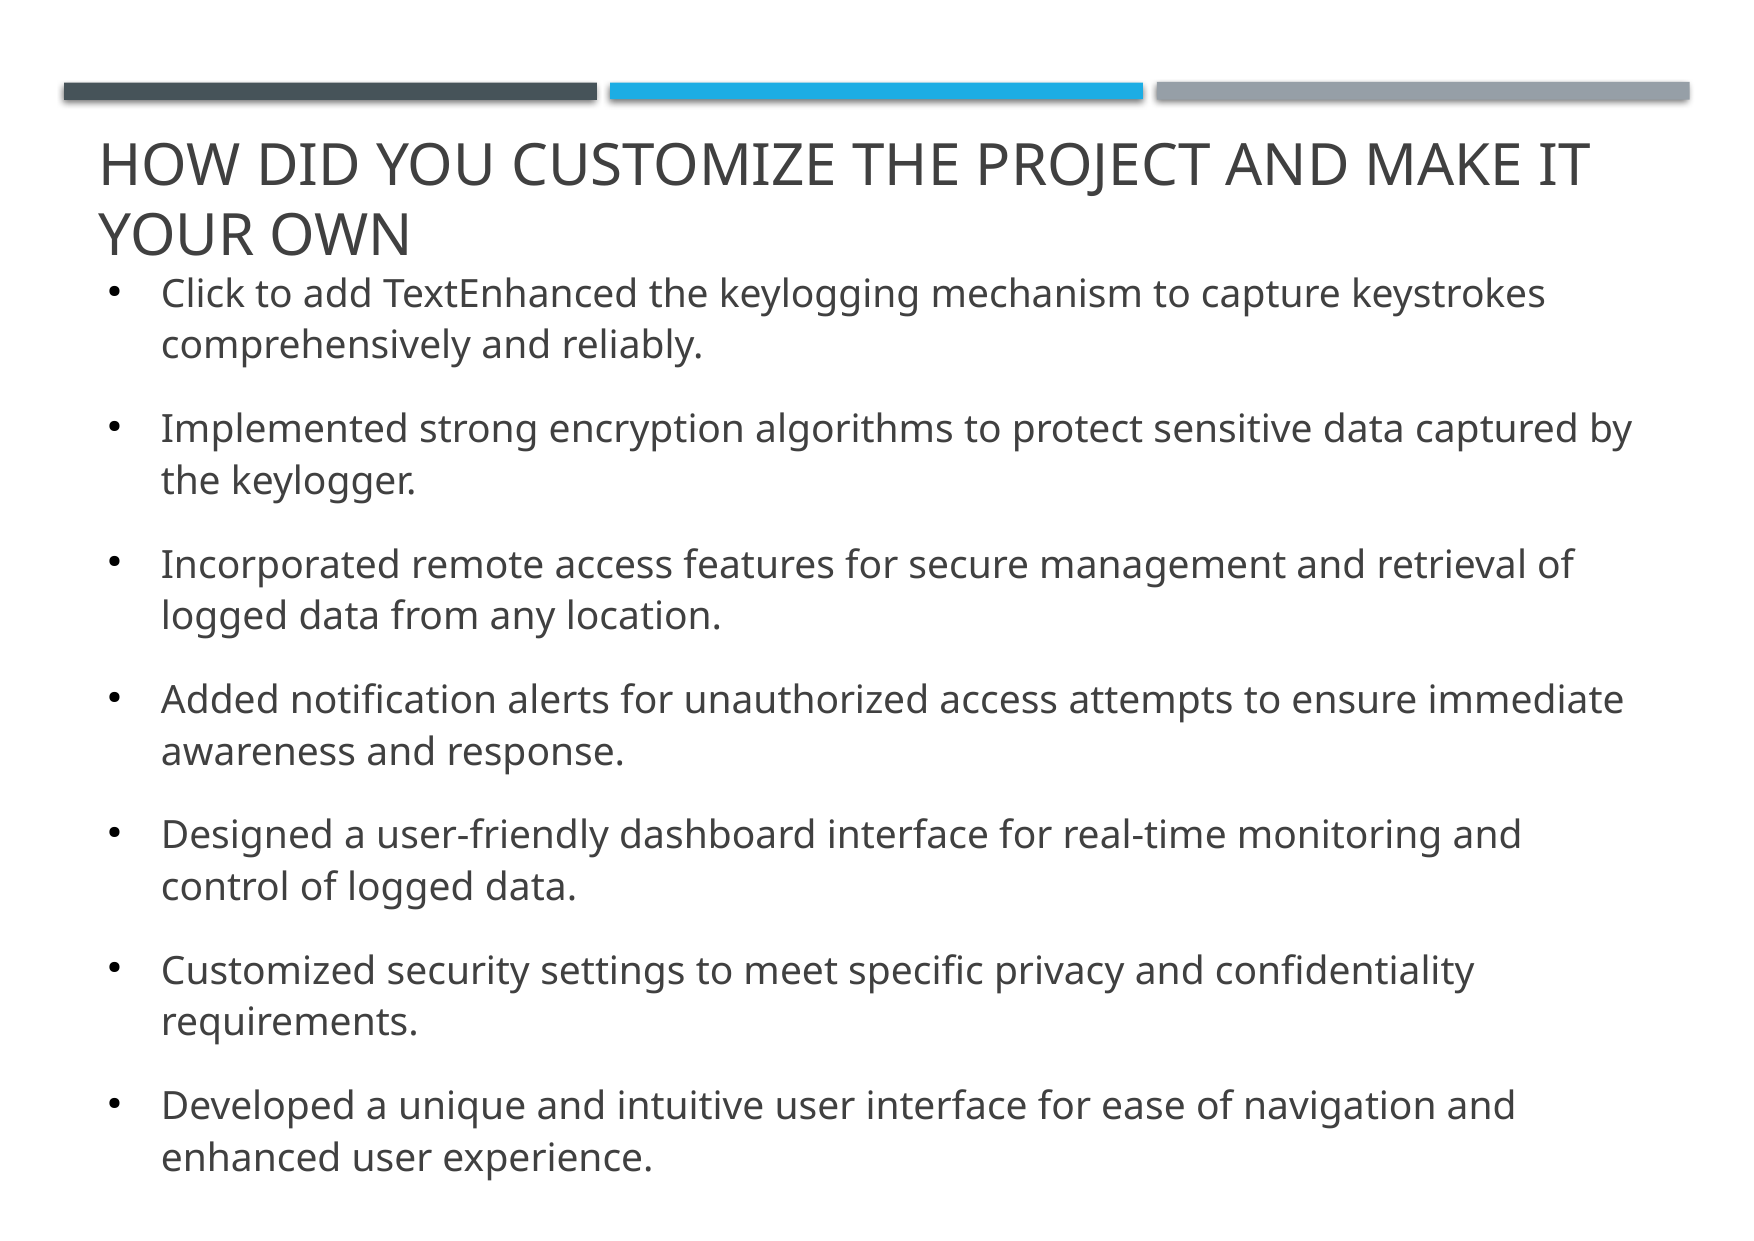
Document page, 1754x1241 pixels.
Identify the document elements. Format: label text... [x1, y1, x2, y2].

title How did you customize the project and make it your own [83, 89, 1671, 305]
list Click to add TextEnhanced the keylogging mechanism to capture keystrokes comprehensively and reliably. Implemented strong encryption algorithms to protect sensitive data captured by the keylogger. Incorporated remote access features for secure management and retrieval of logged data from any location. Added notification alerts for unauthorized access attempts to ensure immediate awareness and response. Designed a user-friendly dashboard interface for real-time monitoring and control of logged data. Customized security settings to meet specific privacy and confidentiality requirements. Developed a unique and intuitive user interface for ease of navigation and enhanced user experience. [75, 392, 1662, 1051]
